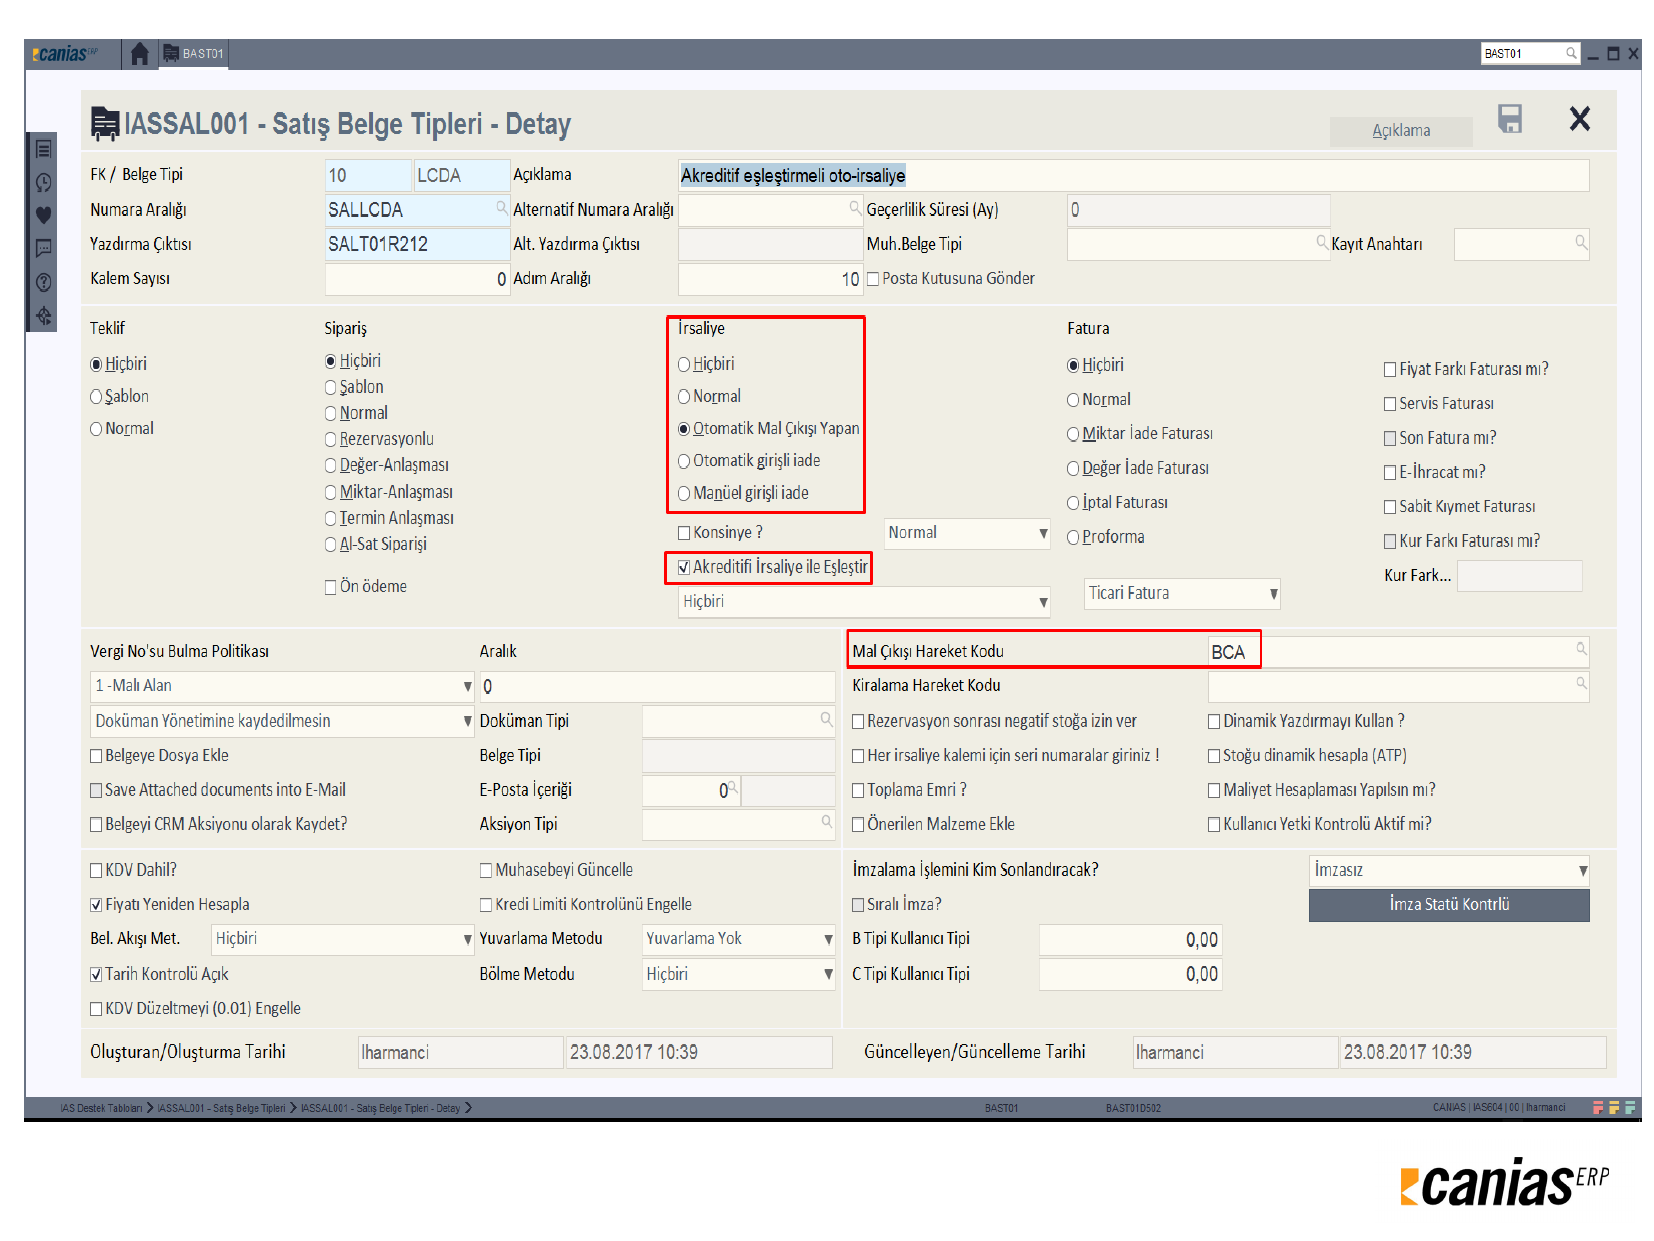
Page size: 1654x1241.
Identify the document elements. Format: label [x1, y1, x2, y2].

picture [1375, 1139, 1635, 1223]
picture [24, 39, 1642, 1123]
